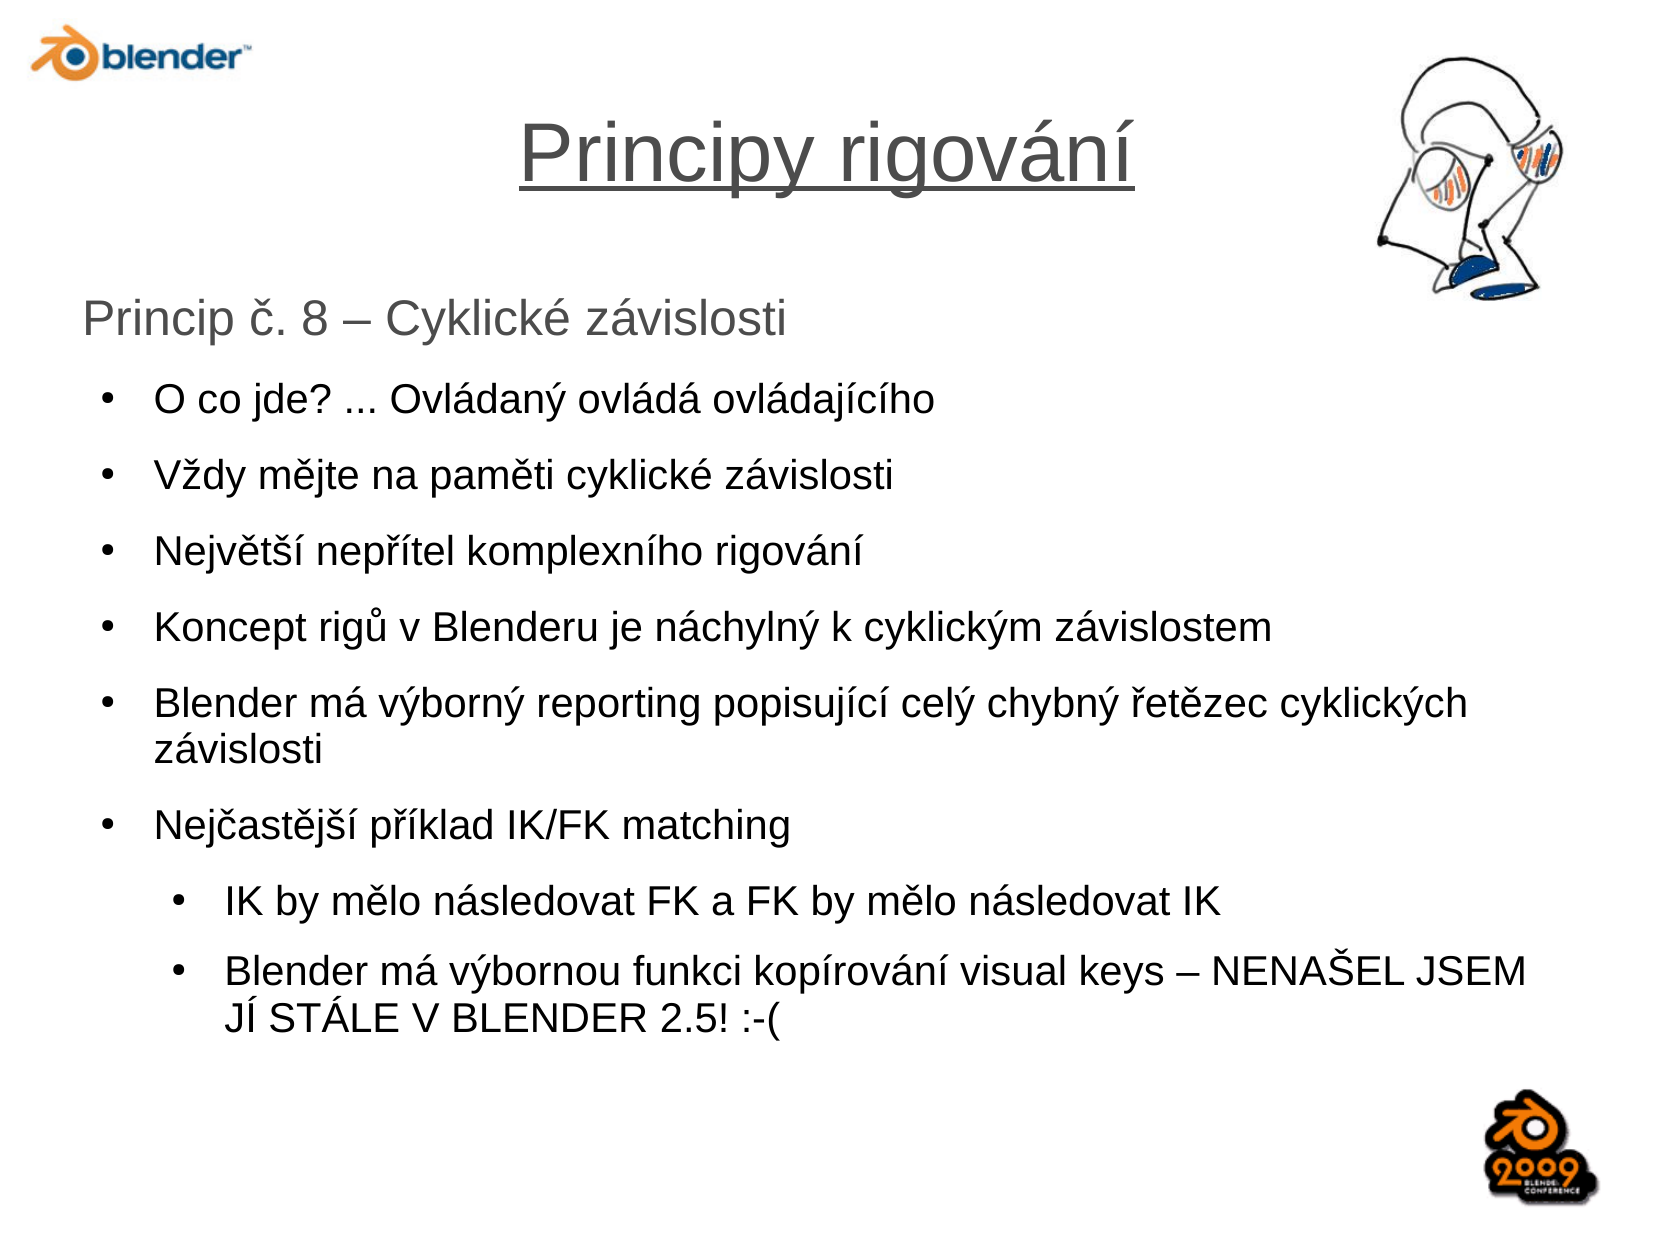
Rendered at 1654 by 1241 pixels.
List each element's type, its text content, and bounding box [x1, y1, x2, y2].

list Princip č. 8 – Cyklické závislosti O co jde? ... Ovládaný ovládá ovládajícího Vždy mějte na paměti cyklické závislosti Největší nepřítel komplexního rigování Koncept rigů v Blenderu je náchylný k cyklickým závislostem Blender má výborný reporting popisující celý chybný řetězec cyklických závislosti Nejčastější příklad IK/FK matching IK by mělo následovat FK a FK by mělo následovat IK Blender má výbornou funkci kopírování visual keys – NENAŠEL JSEM JÍ STÁLE V BLENDER 2.5! :-( [82, 290, 1571, 1109]
picture [1476, 1085, 1602, 1211]
picture [15, 18, 266, 89]
picture [1331, 3, 1651, 359]
title Principy rigování [82, 49, 1571, 257]
